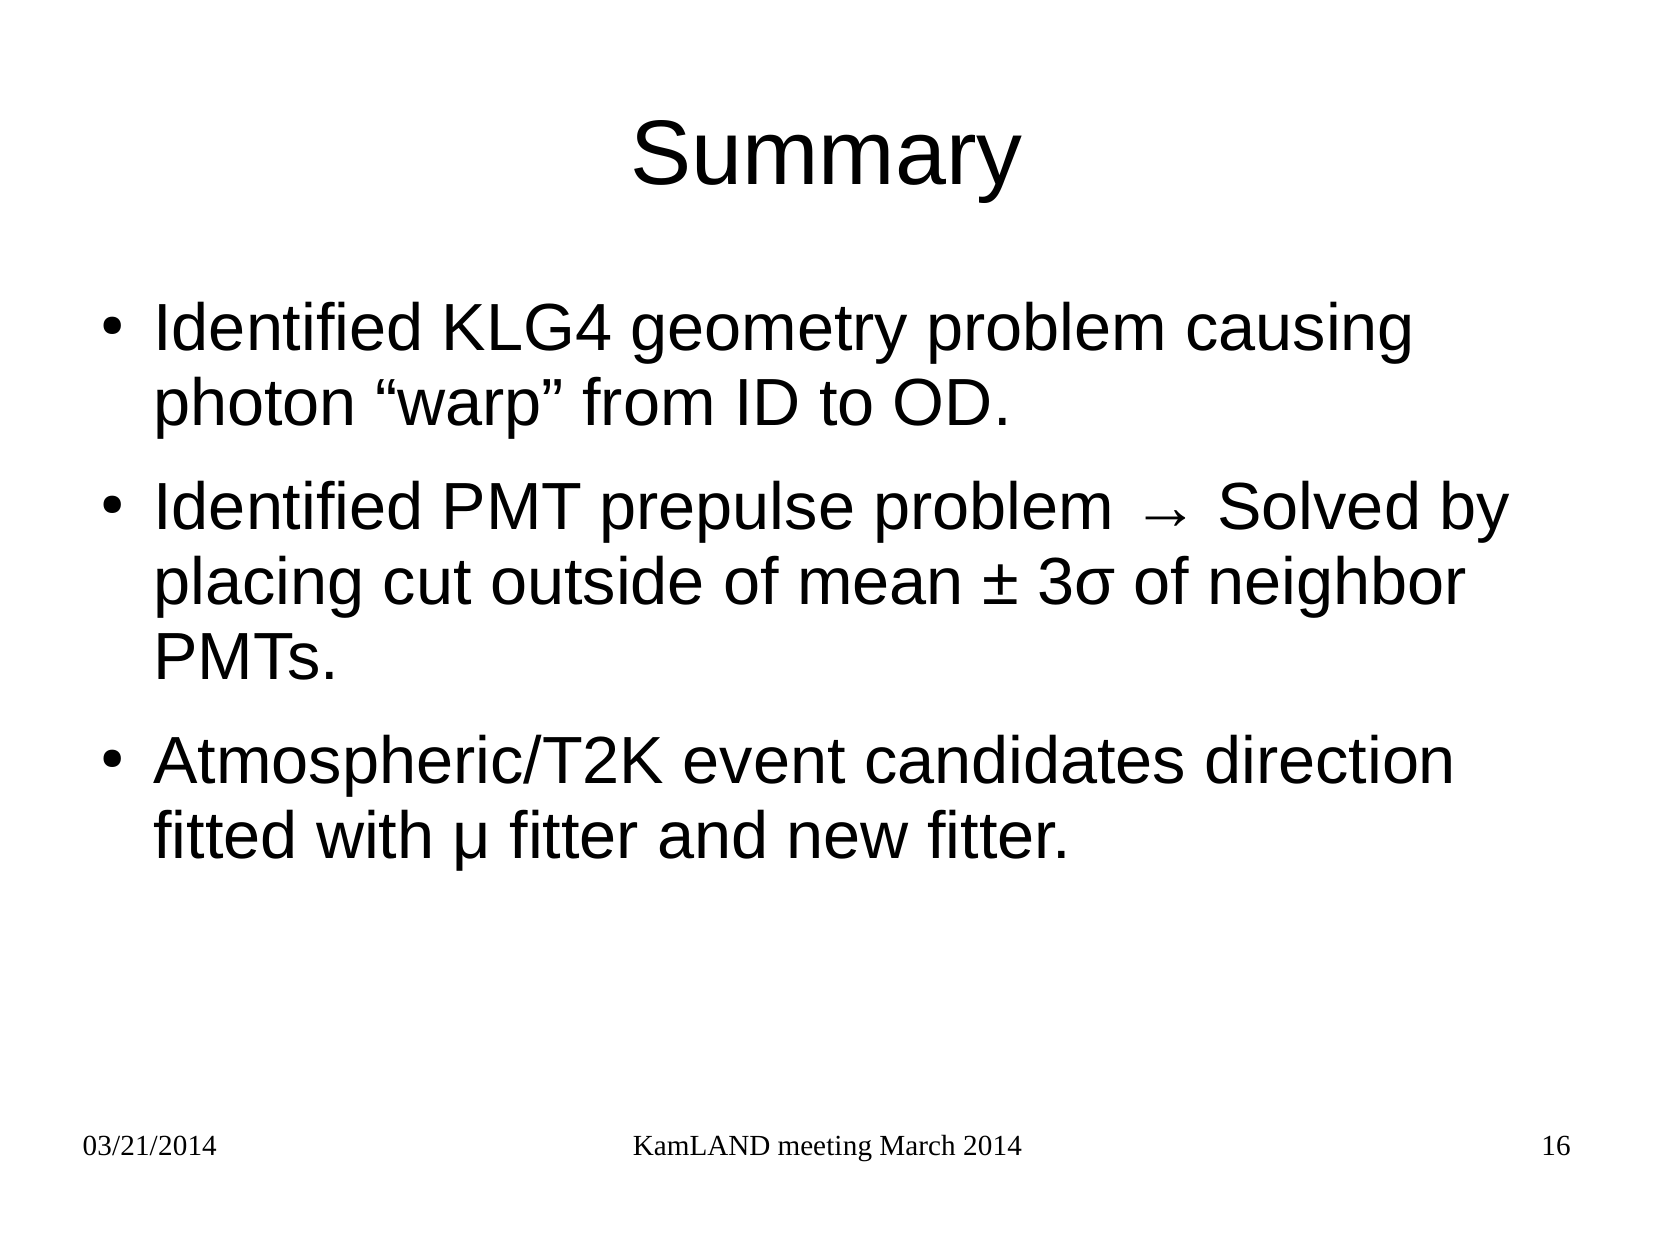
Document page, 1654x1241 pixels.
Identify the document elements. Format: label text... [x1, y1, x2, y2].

title Summary [82, 49, 1571, 257]
list Identified KLG4 geometry problem causing photon “warp” from ID to OD. Identified PMT prepulse problem → Solved by placing cut outside of mean ± 3σ of neighbor PMTs. Atmospheric/T2K event candidates direction fitted with μ fitter and new fitter. [82, 290, 1538, 1010]
